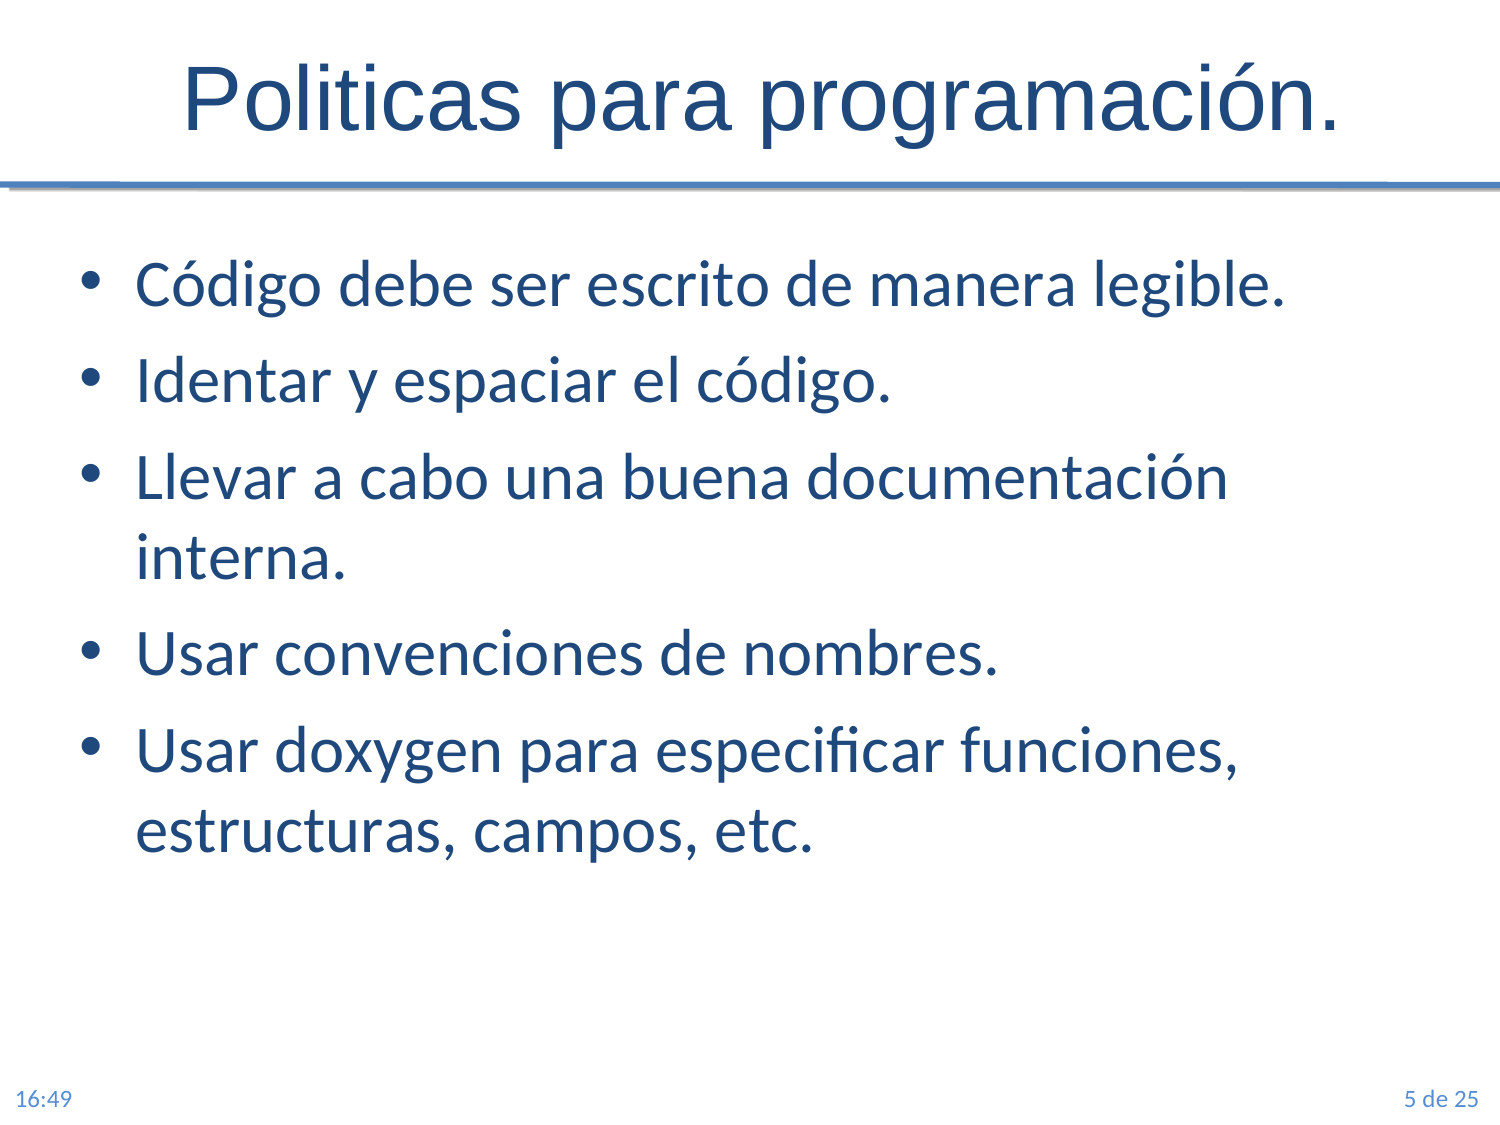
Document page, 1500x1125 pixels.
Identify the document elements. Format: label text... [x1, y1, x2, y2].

text_box <number> de 25 [1352, 1070, 1500, 1125]
text_box 16:49 [0, 1070, 124, 1125]
text_box Politicas para programación. [88, 0, 1439, 181]
text_box Código debe ser escrito de manera legible. Identar y espaciar el código. Llevar a cabo una buena documentación interna. Usar convenciones de nombres. Usar doxygen para especificar funciones, estructuras, campos, etc. [64, 231, 1424, 1035]
